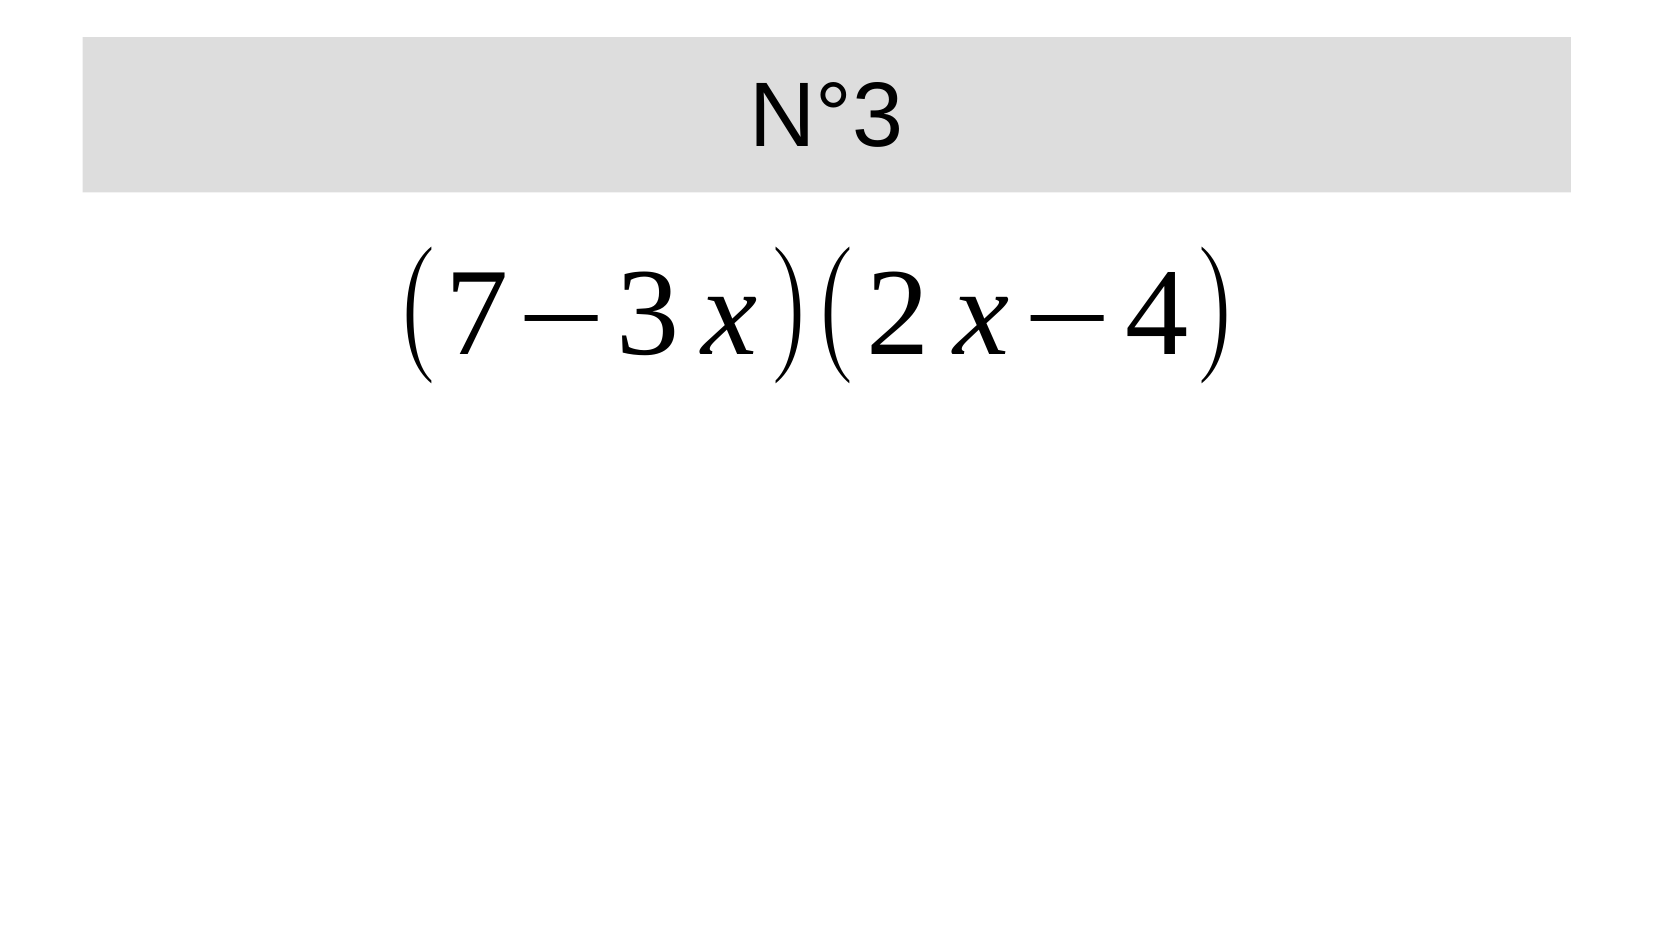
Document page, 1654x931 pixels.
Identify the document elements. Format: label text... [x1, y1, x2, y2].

chart [389, 240, 1244, 390]
title N°3 [82, 37, 1571, 193]
